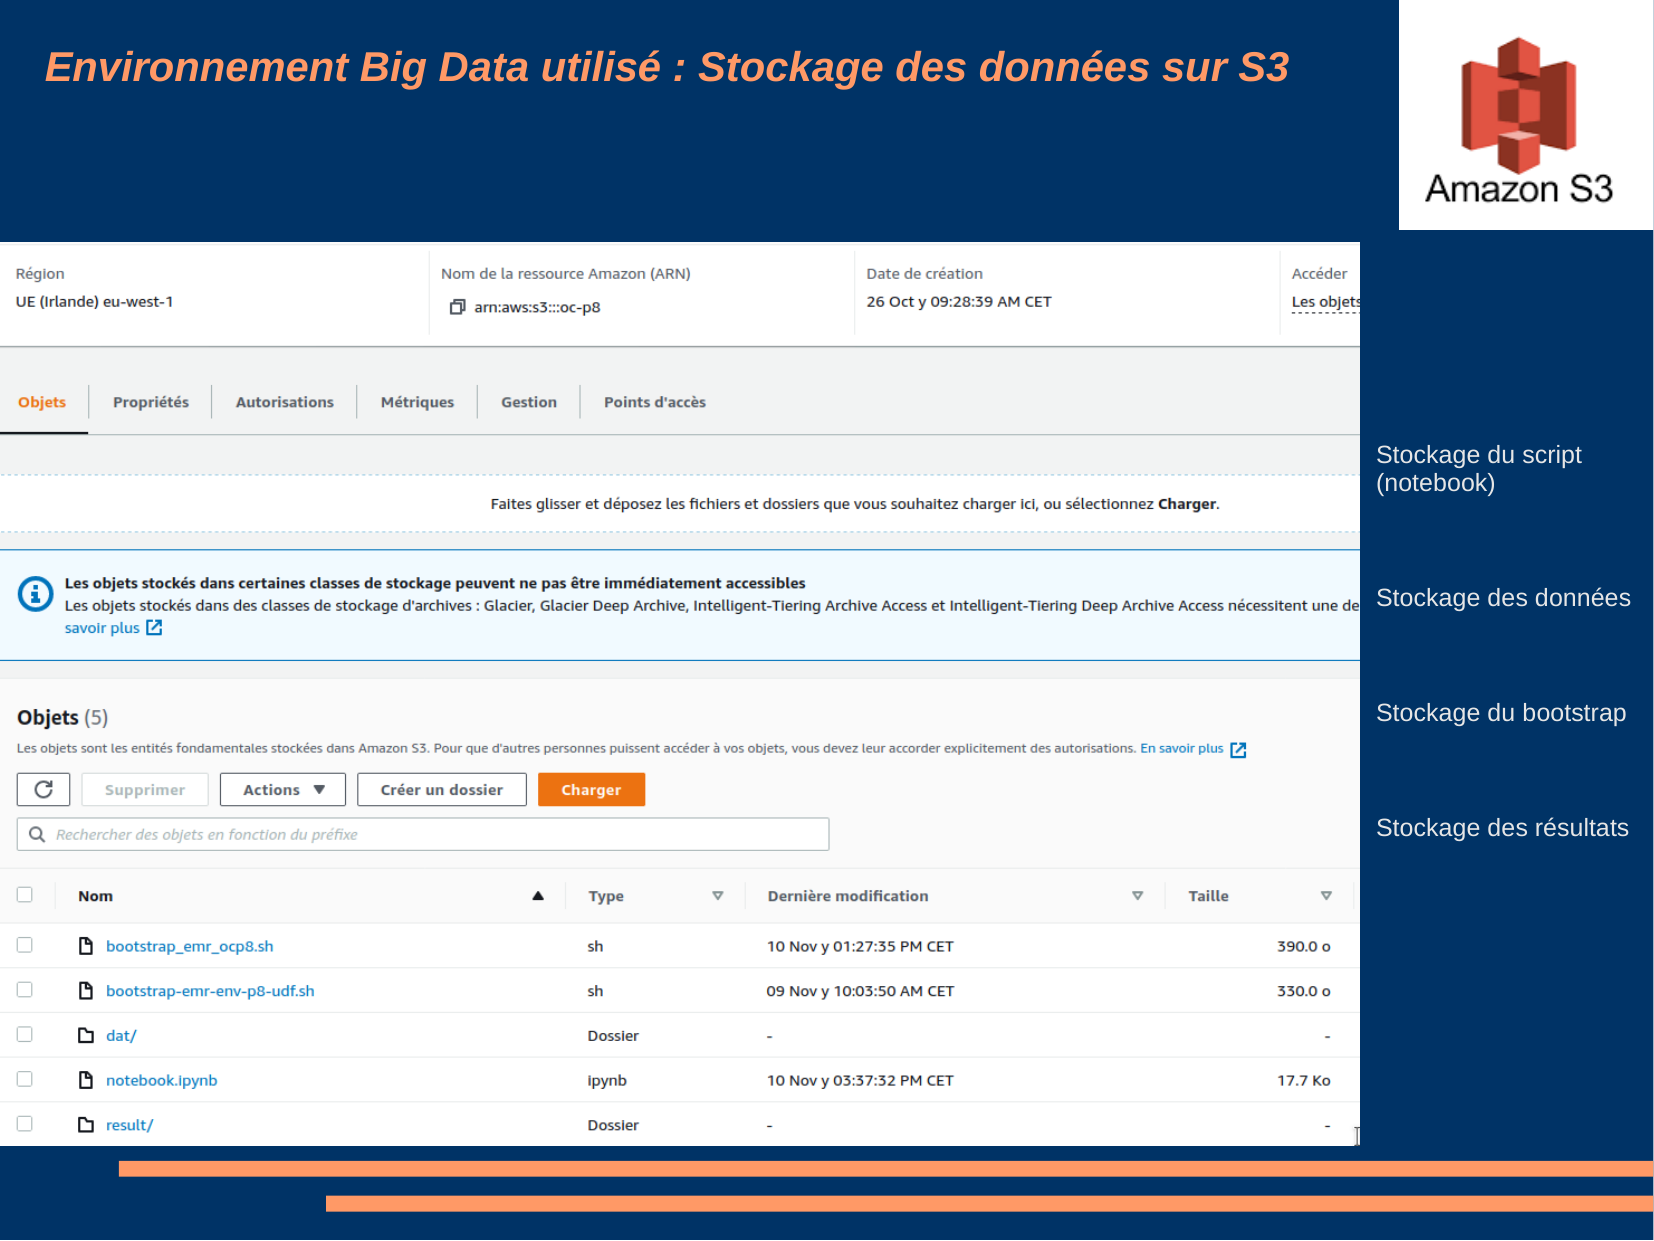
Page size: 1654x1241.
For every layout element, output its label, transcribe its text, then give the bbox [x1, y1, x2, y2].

picture [1399, 0, 1654, 230]
title Environnement Big Data utilisé : Stockage des données sur S3 [44, 0, 1399, 142]
list Stockage du script (notebook) Stockage des données Stockage du bootstrap Stockage des résultats [1360, 440, 1648, 963]
picture [0, 242, 1360, 1146]
